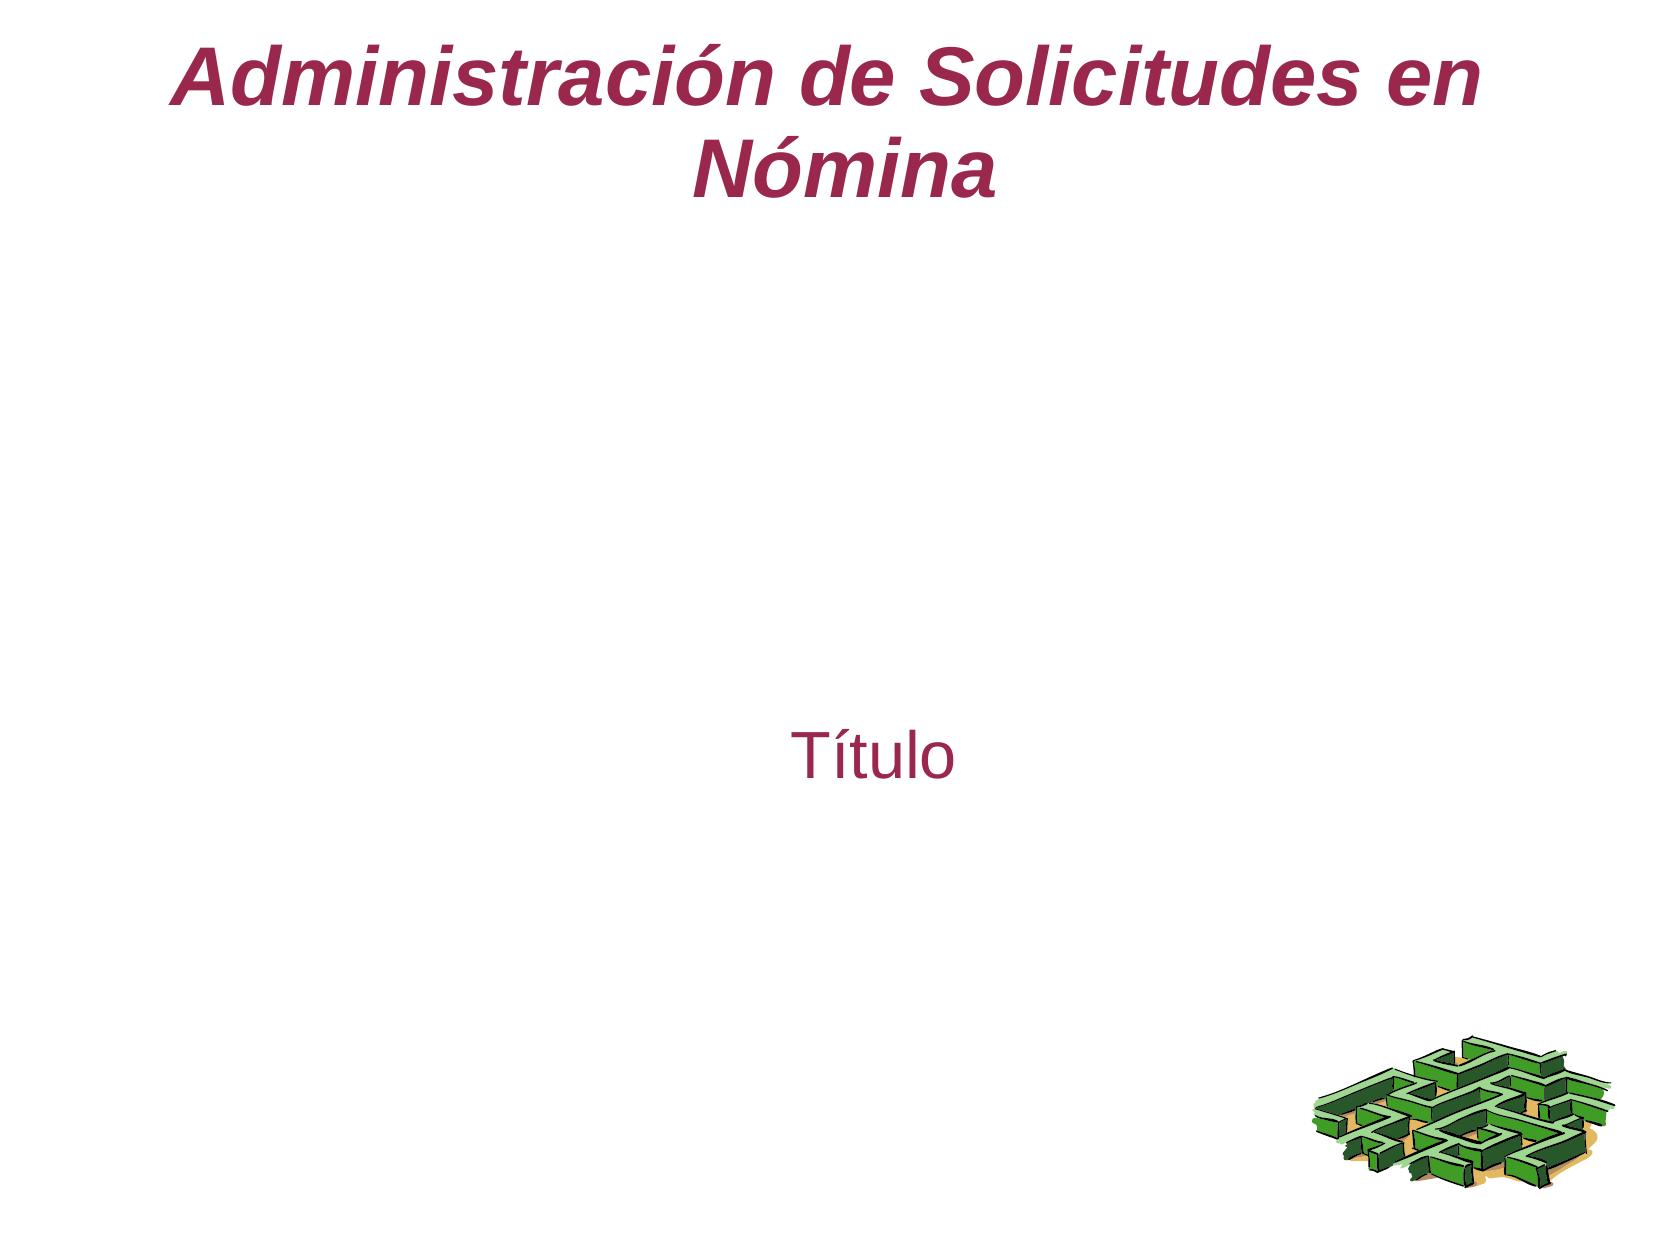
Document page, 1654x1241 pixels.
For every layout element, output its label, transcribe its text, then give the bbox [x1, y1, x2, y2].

title Administración de Solicitudes en Nómina [121, 19, 1534, 227]
subtitle Título [178, 364, 1570, 1147]
